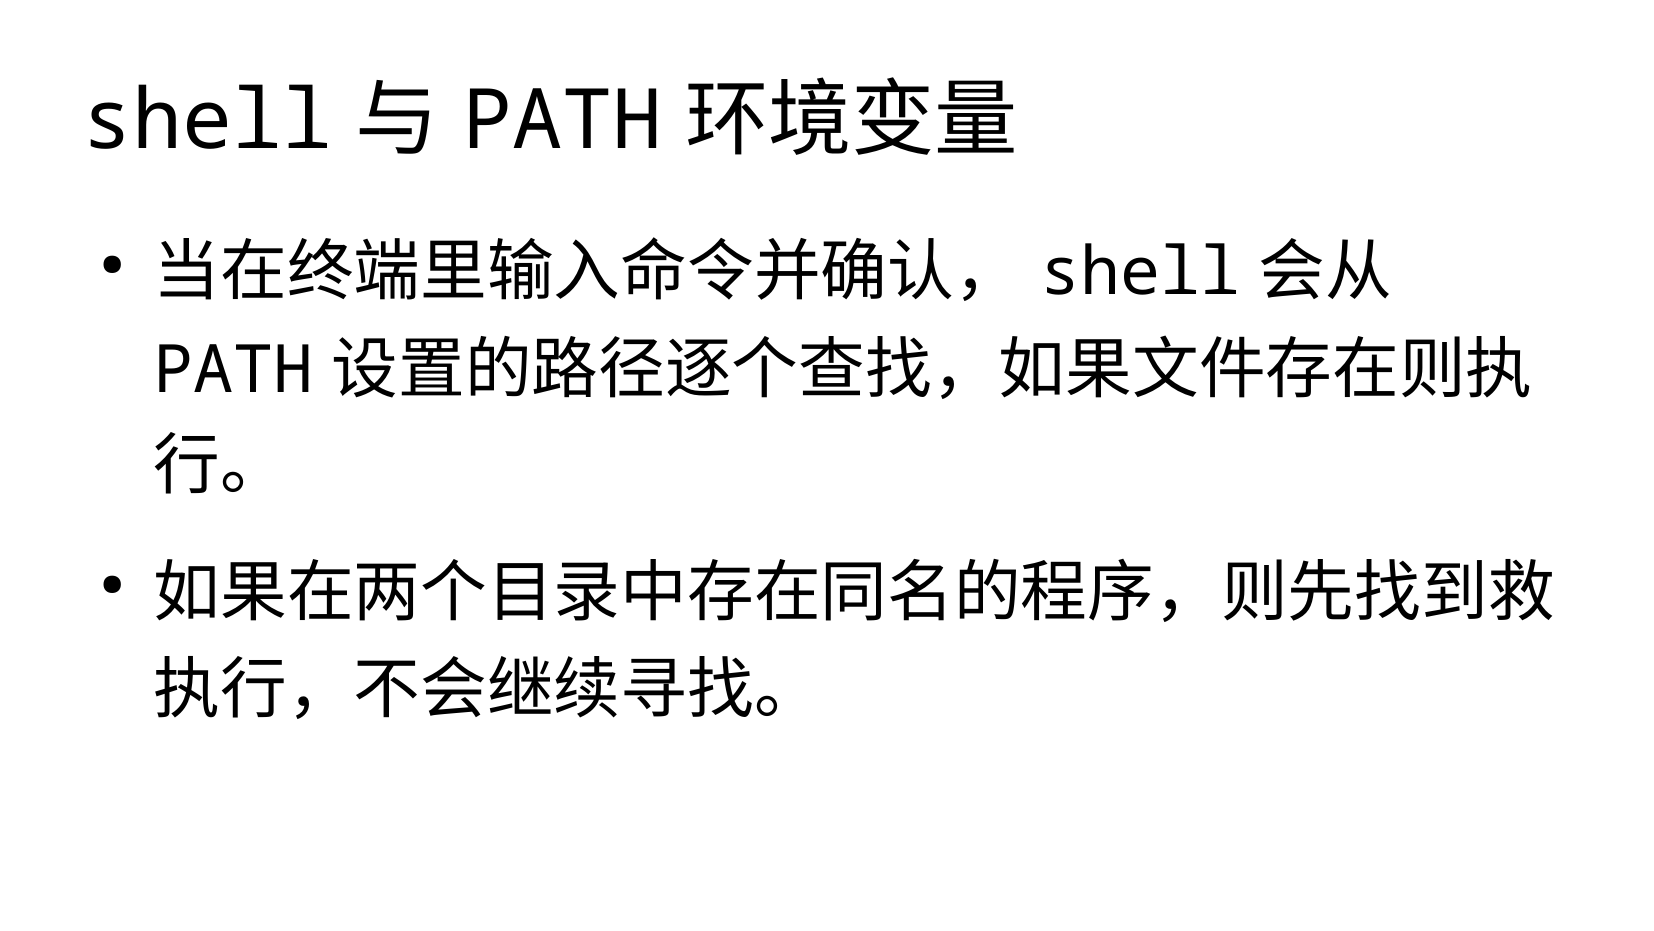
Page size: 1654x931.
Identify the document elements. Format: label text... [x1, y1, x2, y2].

list 当在终端里输入命令并确认，shell会从PATH设置的路径逐个查找，如果文件存在则执行。 如果在两个目录中存在同名的程序，则先找到救执行，不会继续寻找。 [82, 217, 1571, 758]
title shell与PATH环境变量 [82, 37, 1571, 189]
